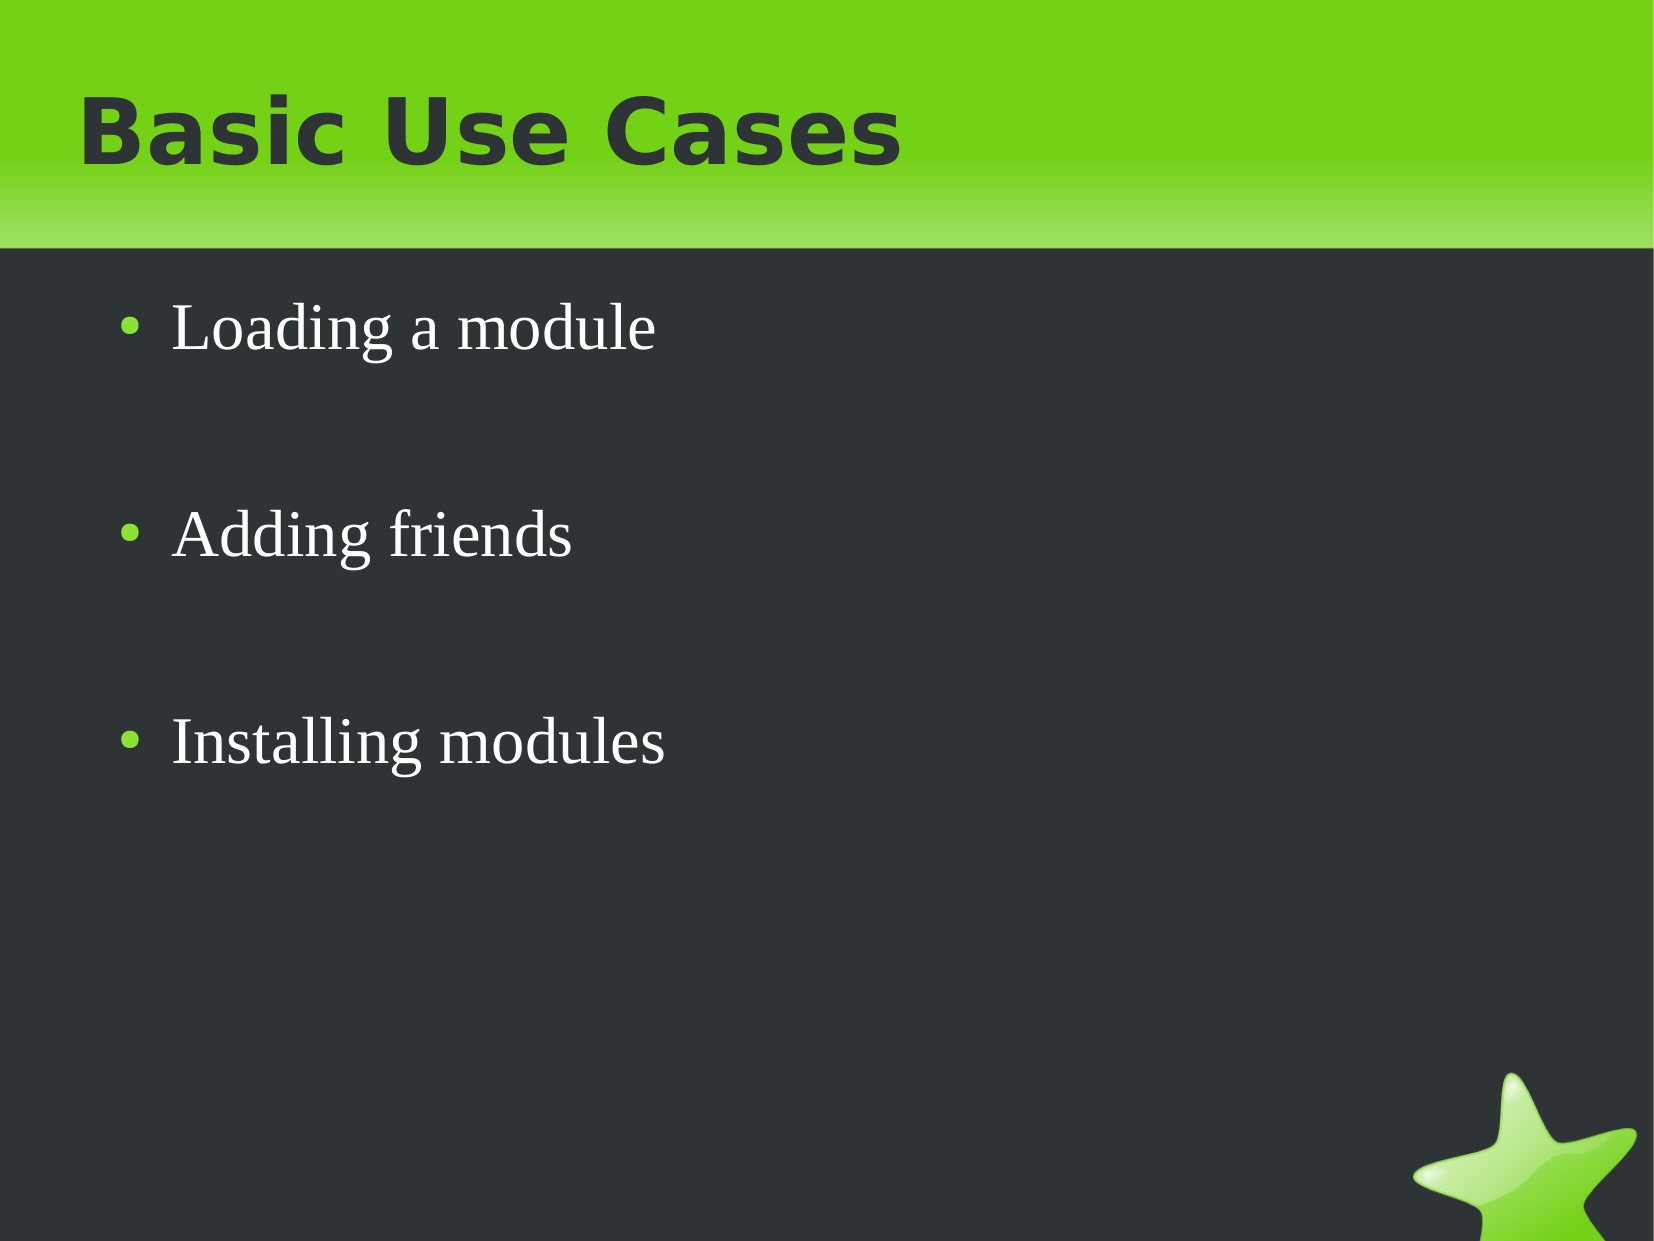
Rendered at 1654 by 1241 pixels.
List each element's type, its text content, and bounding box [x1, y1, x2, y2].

list Loading a module Adding friends Installing modules [82, 290, 1571, 1094]
title Basic Use Cases [76, 36, 1565, 229]
picture [0, 0, 1654, 1241]
